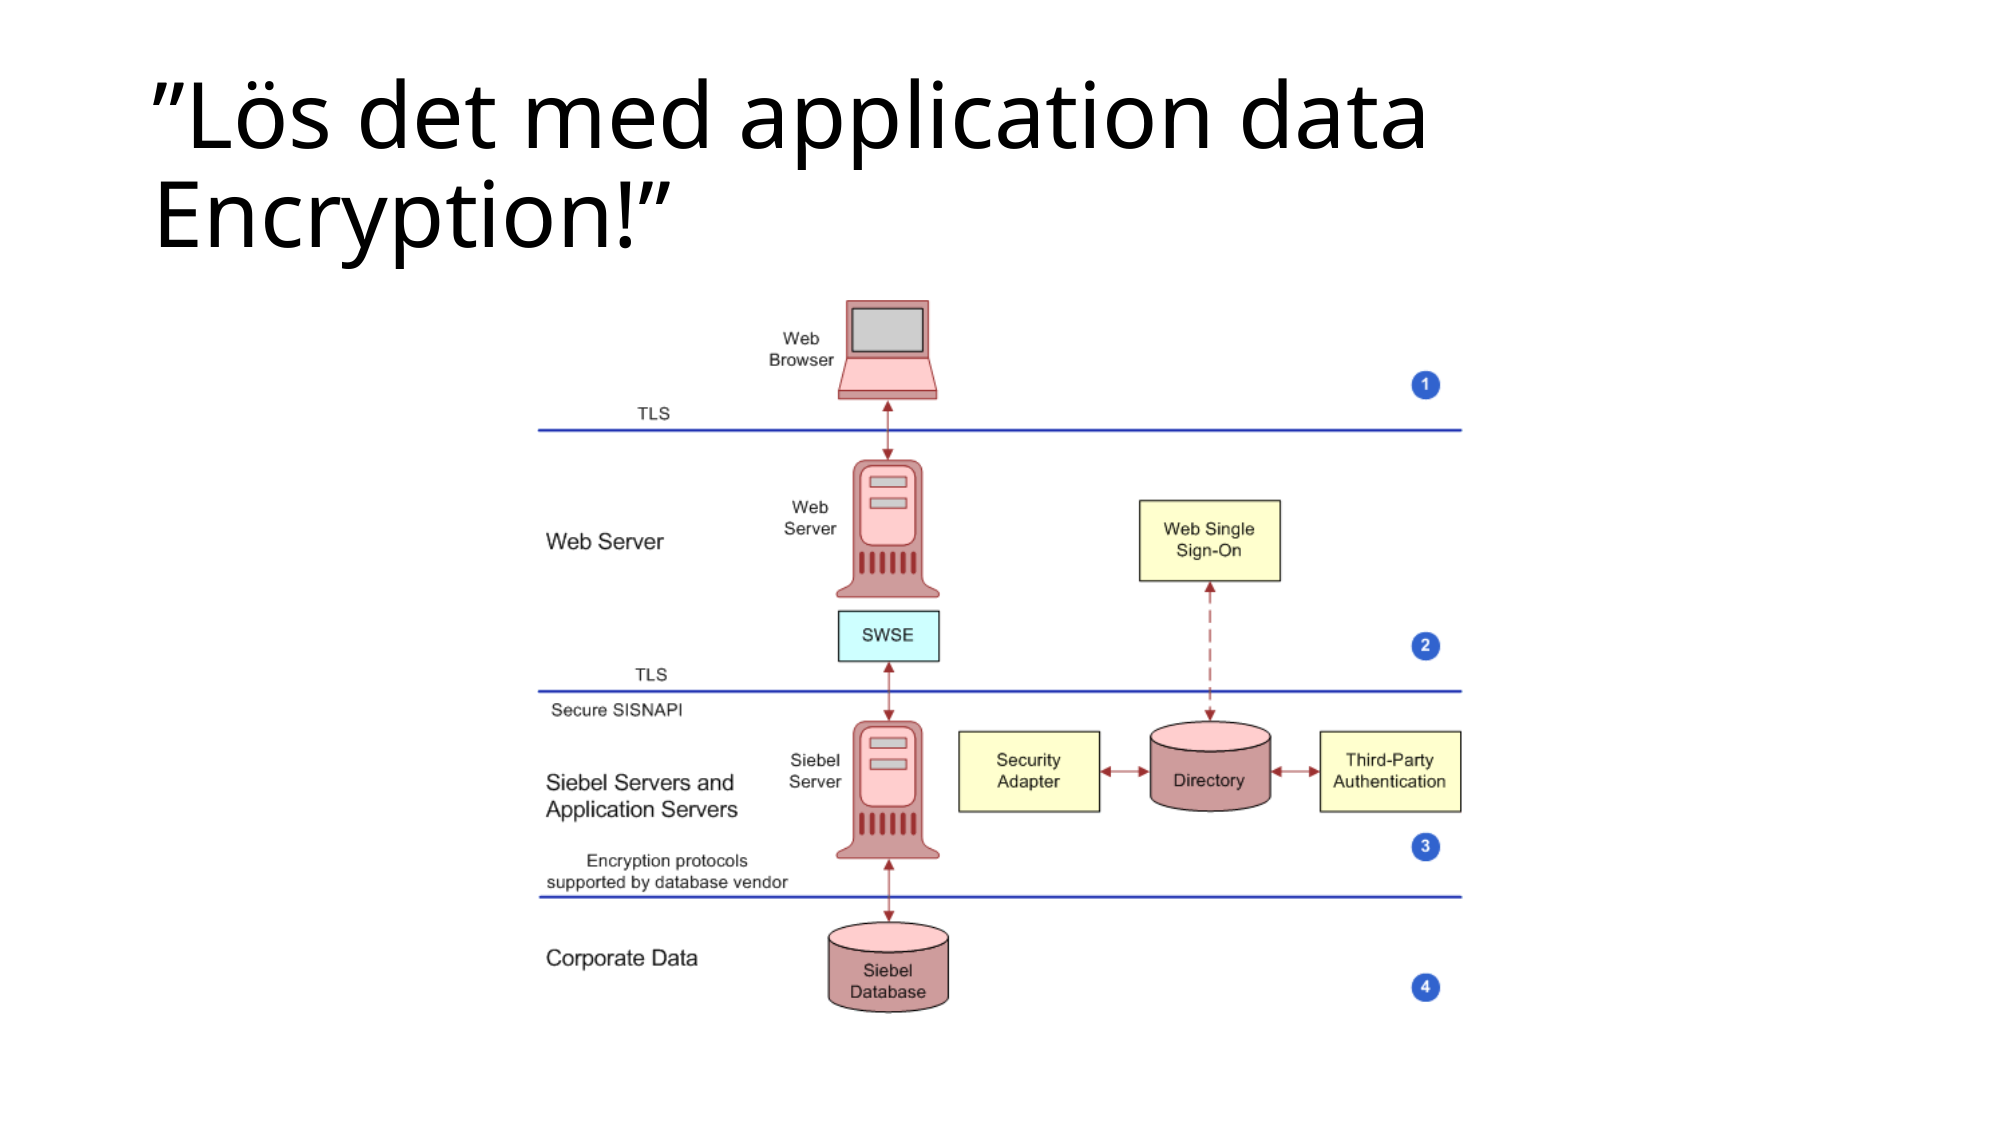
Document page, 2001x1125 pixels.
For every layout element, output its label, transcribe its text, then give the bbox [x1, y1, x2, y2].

picture [537, 299, 1463, 1014]
title ”Lös det med application data Encryption!” [137, 59, 1863, 278]
